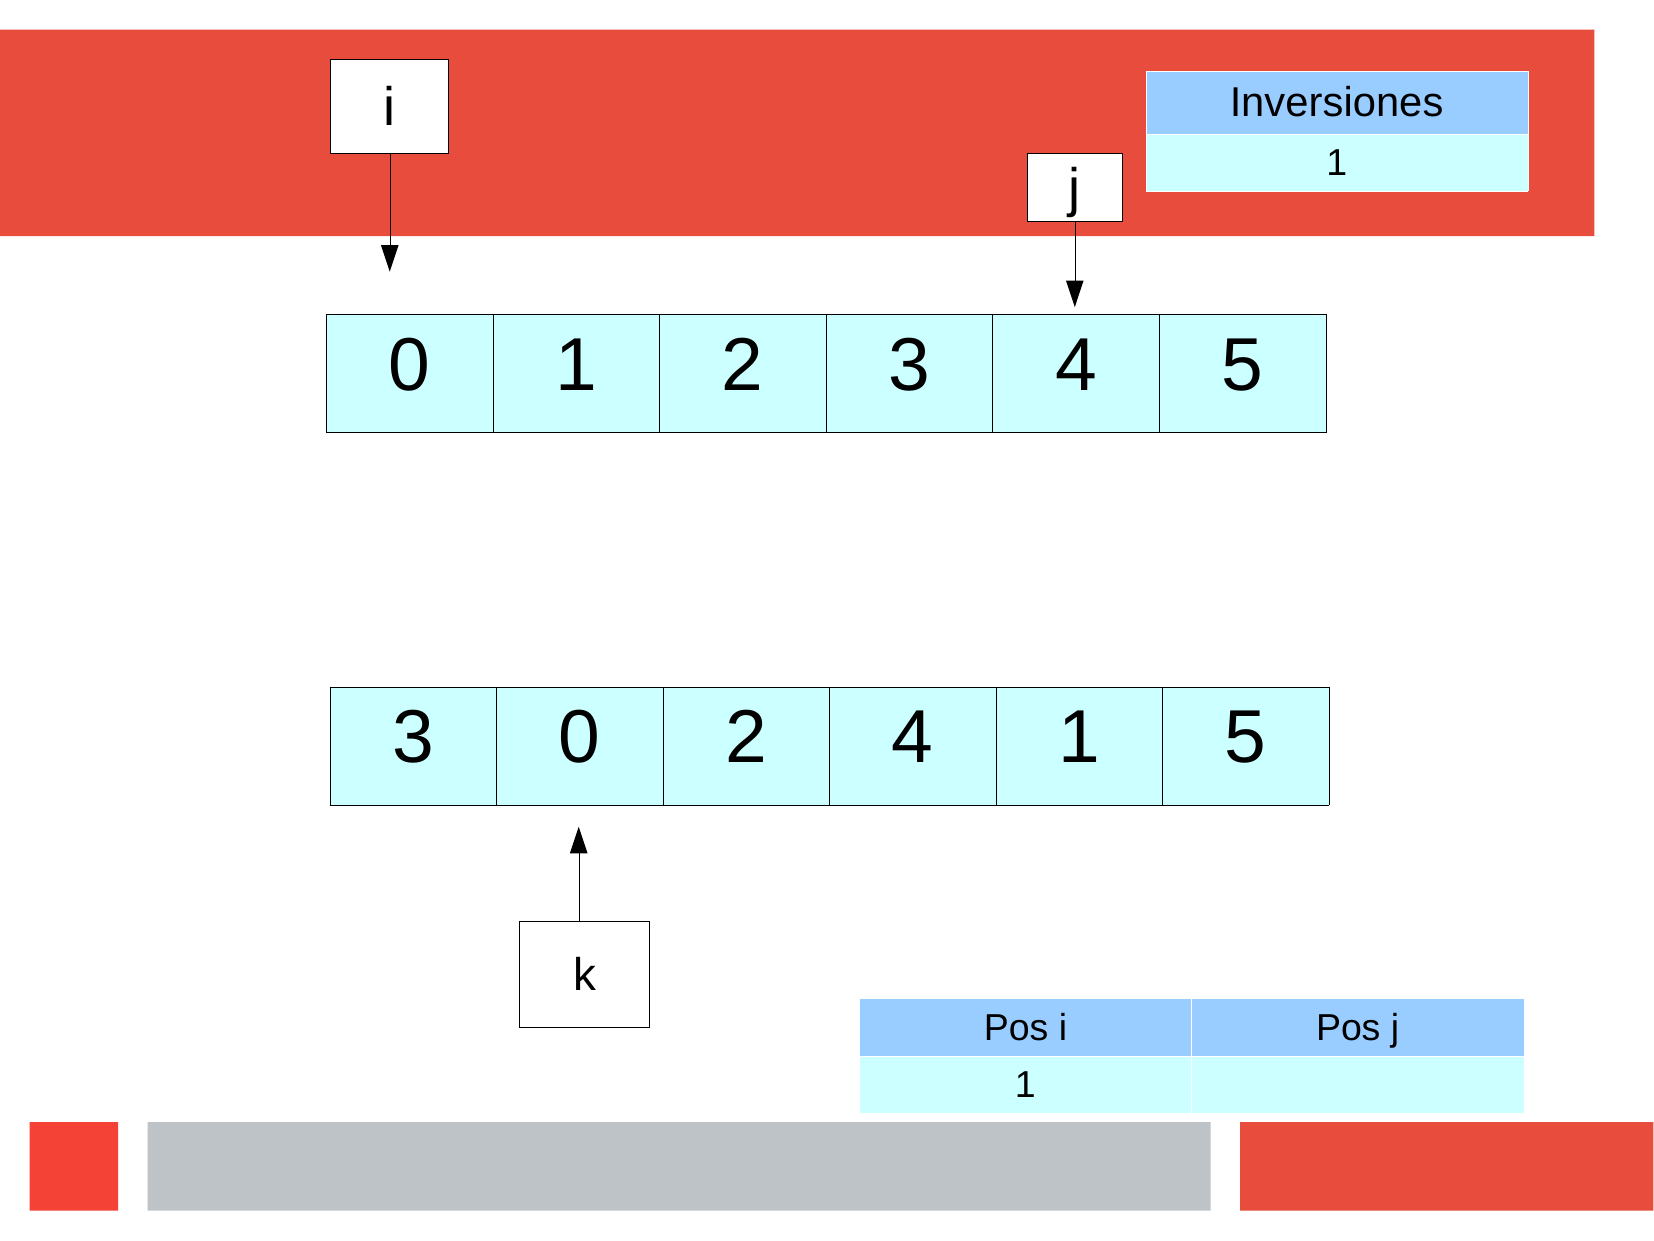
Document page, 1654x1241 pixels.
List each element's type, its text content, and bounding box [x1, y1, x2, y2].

table_header Inversiones [1147, 72, 1528, 134]
table_header 0 [327, 315, 493, 432]
text_box j [1027, 153, 1123, 222]
table_header 3 [331, 688, 496, 805]
table_header 1 [997, 688, 1162, 805]
table_header 0 [497, 688, 663, 805]
table_cell [1192, 1057, 1524, 1113]
table_cell 1 [860, 1057, 1191, 1113]
table_cell 1 [1147, 135, 1528, 191]
table_header 2 [664, 688, 829, 805]
table_header 5 [1160, 315, 1326, 432]
table_header 4 [993, 315, 1159, 432]
table_header 1 [494, 315, 659, 432]
table_header 4 [830, 688, 996, 805]
text_box i [330, 59, 449, 154]
table_header Pos i [860, 999, 1191, 1056]
table_header Pos j [1192, 999, 1524, 1056]
table_header 3 [827, 315, 992, 432]
table_header 5 [1163, 688, 1329, 805]
table_header 2 [660, 315, 826, 432]
text_box k [519, 921, 650, 1028]
